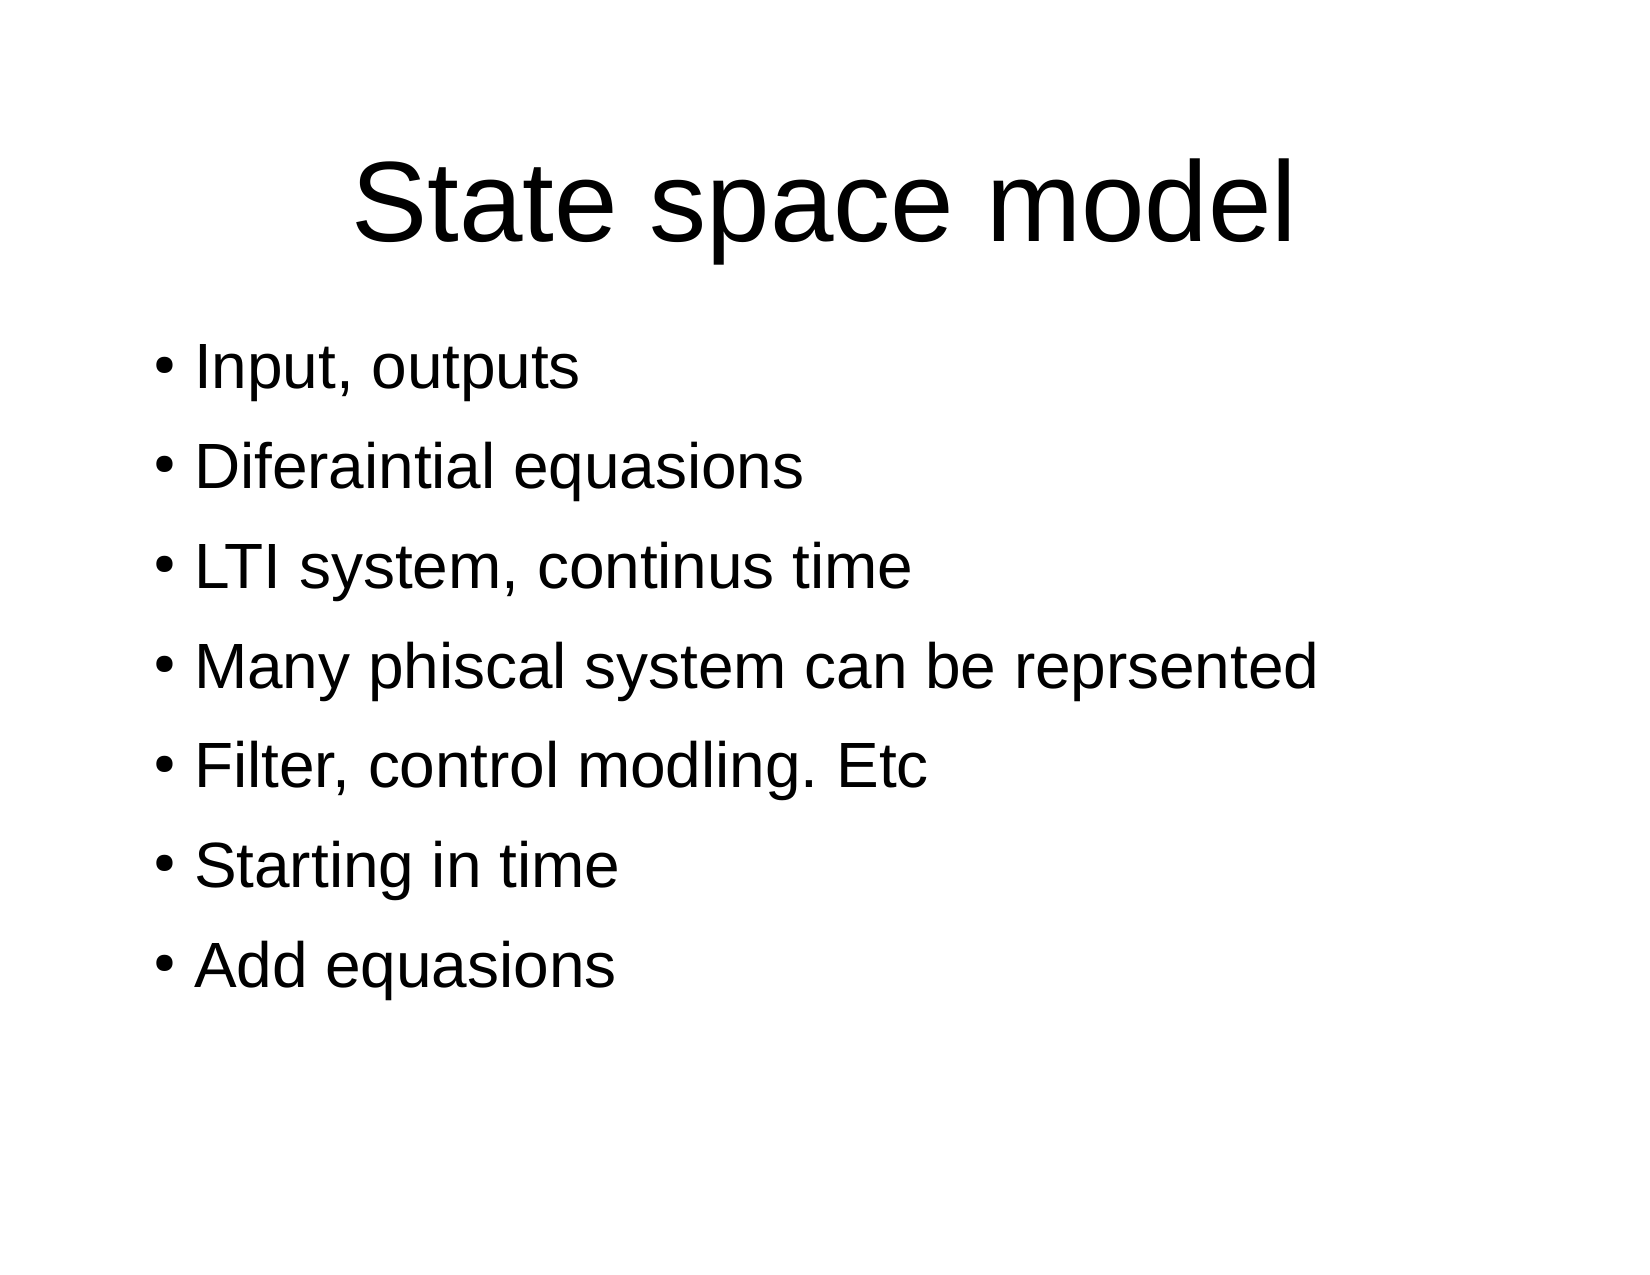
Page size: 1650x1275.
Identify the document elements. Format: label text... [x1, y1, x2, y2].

title State space model [135, 104, 1515, 298]
list Input, outputs Diferaintial equasions LTI system, continus time Many phiscal system can be reprsented Filter, control modling. Etc Starting in time Add equasions [139, 330, 1520, 1003]
